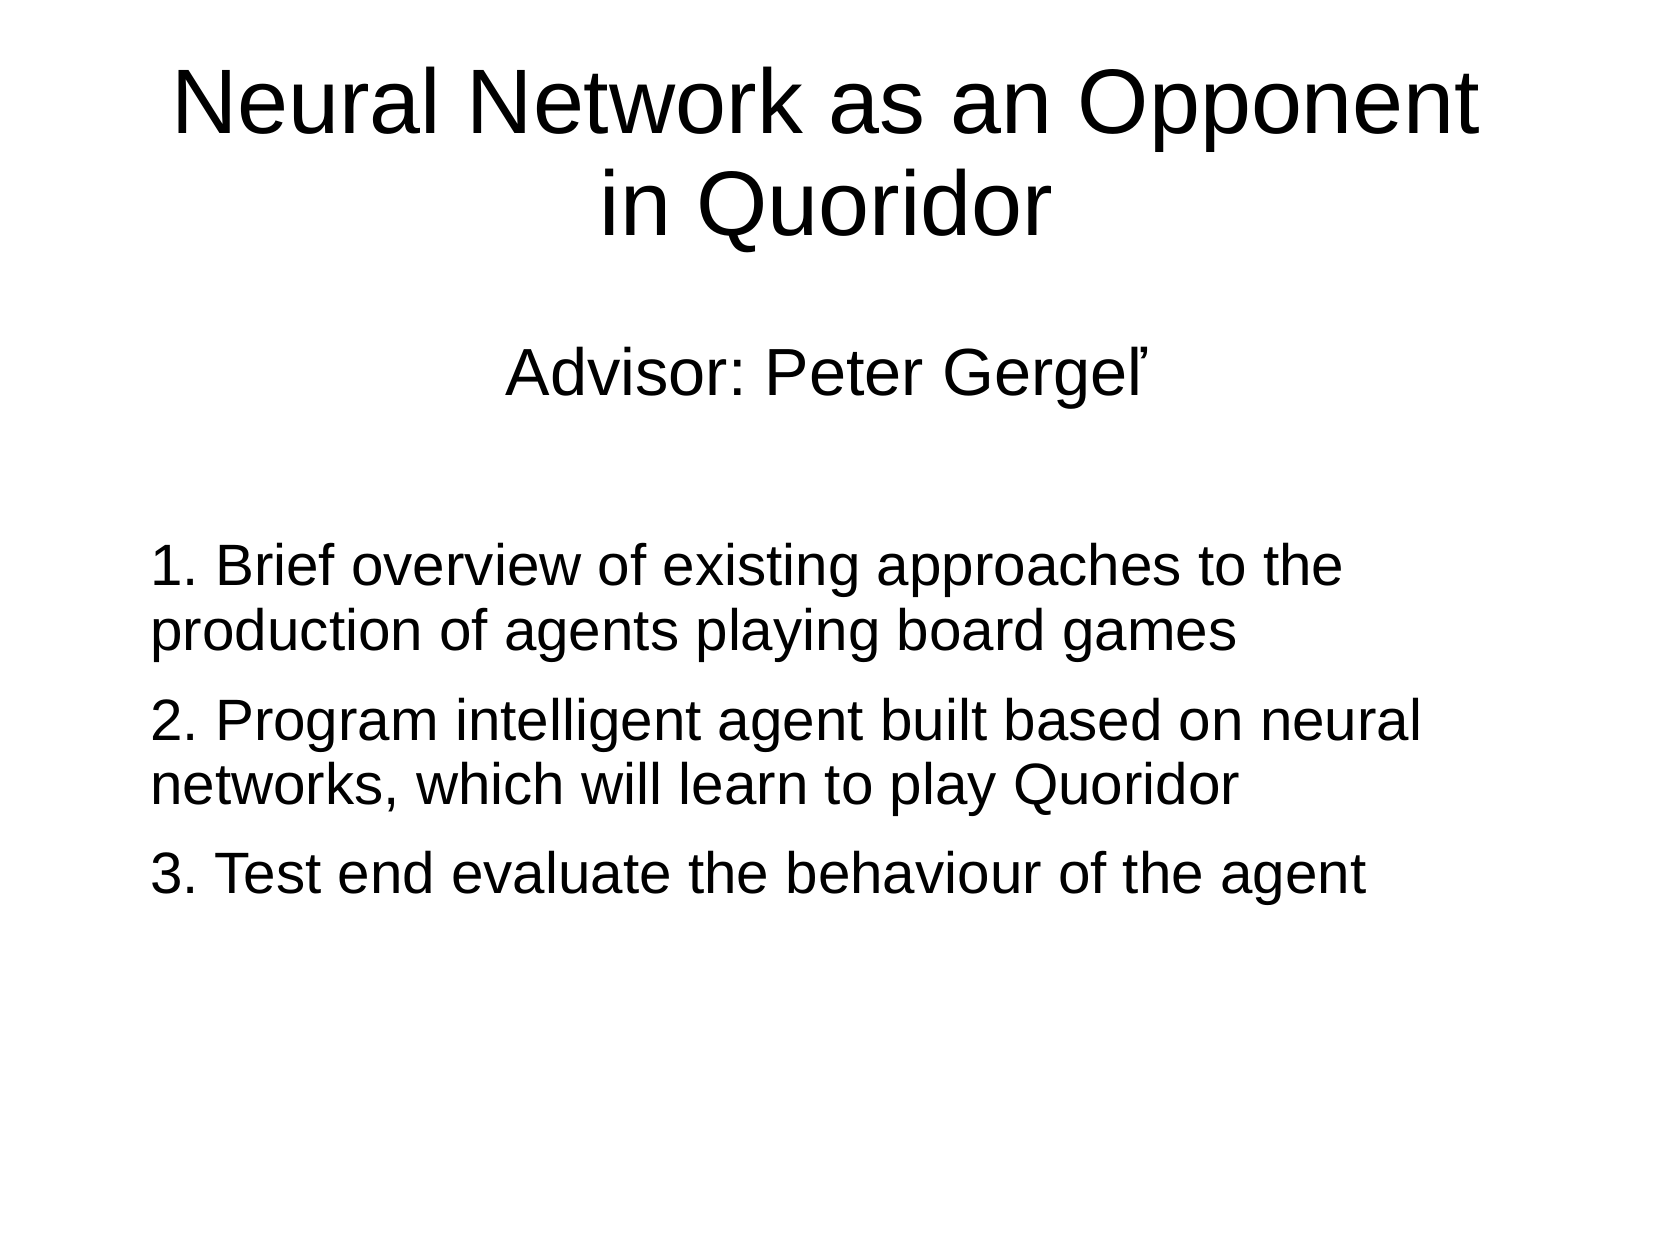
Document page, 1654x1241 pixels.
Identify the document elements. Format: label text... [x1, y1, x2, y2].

subtitle Advisor: Peter Gergeľ [82, 335, 1571, 421]
text_box 1. Brief overview of existing approaches to the production of agents playing board games 2. Program intelligent agent built based on neural networks, which will learn to play Quoridor 3. Test end evaluate the behaviour of the agent [100, 525, 1541, 915]
title Neural Network as an Opponent in Quoridor [82, 49, 1571, 257]
